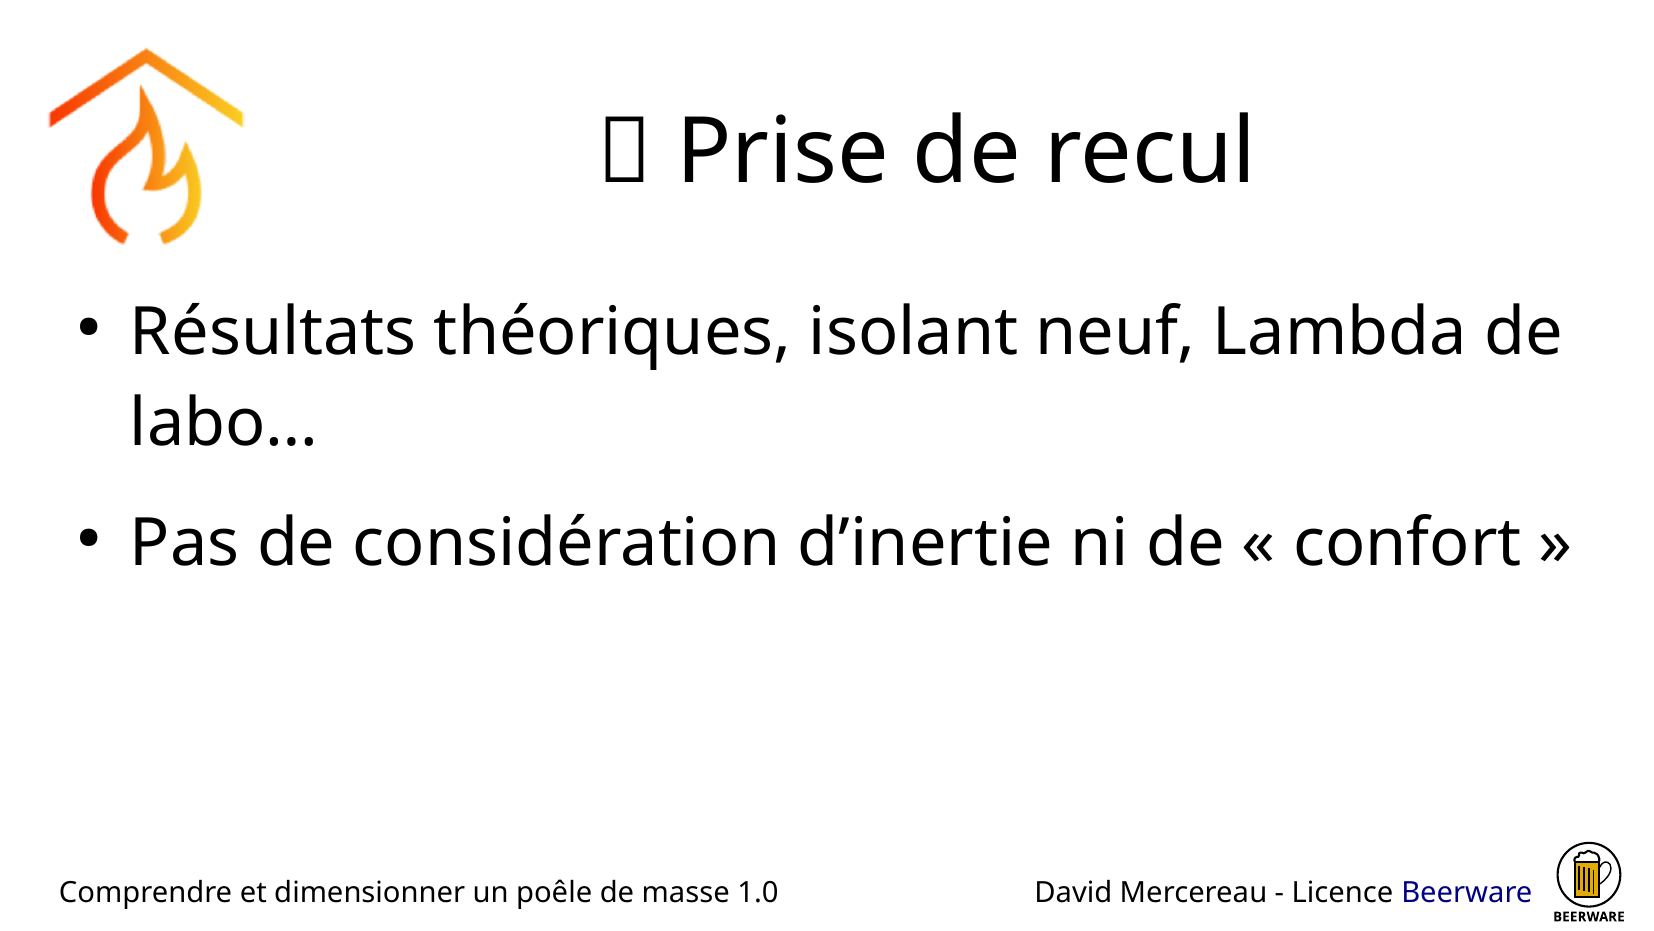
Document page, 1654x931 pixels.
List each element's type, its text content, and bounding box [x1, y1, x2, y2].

list Résultats théoriques, isolant neuf, Lambda de labo… Pas de considération d’inertie ni de « confort » [59, 283, 1583, 886]
picture [47, 47, 246, 246]
title 📄 Prise de recul [271, 69, 1583, 225]
